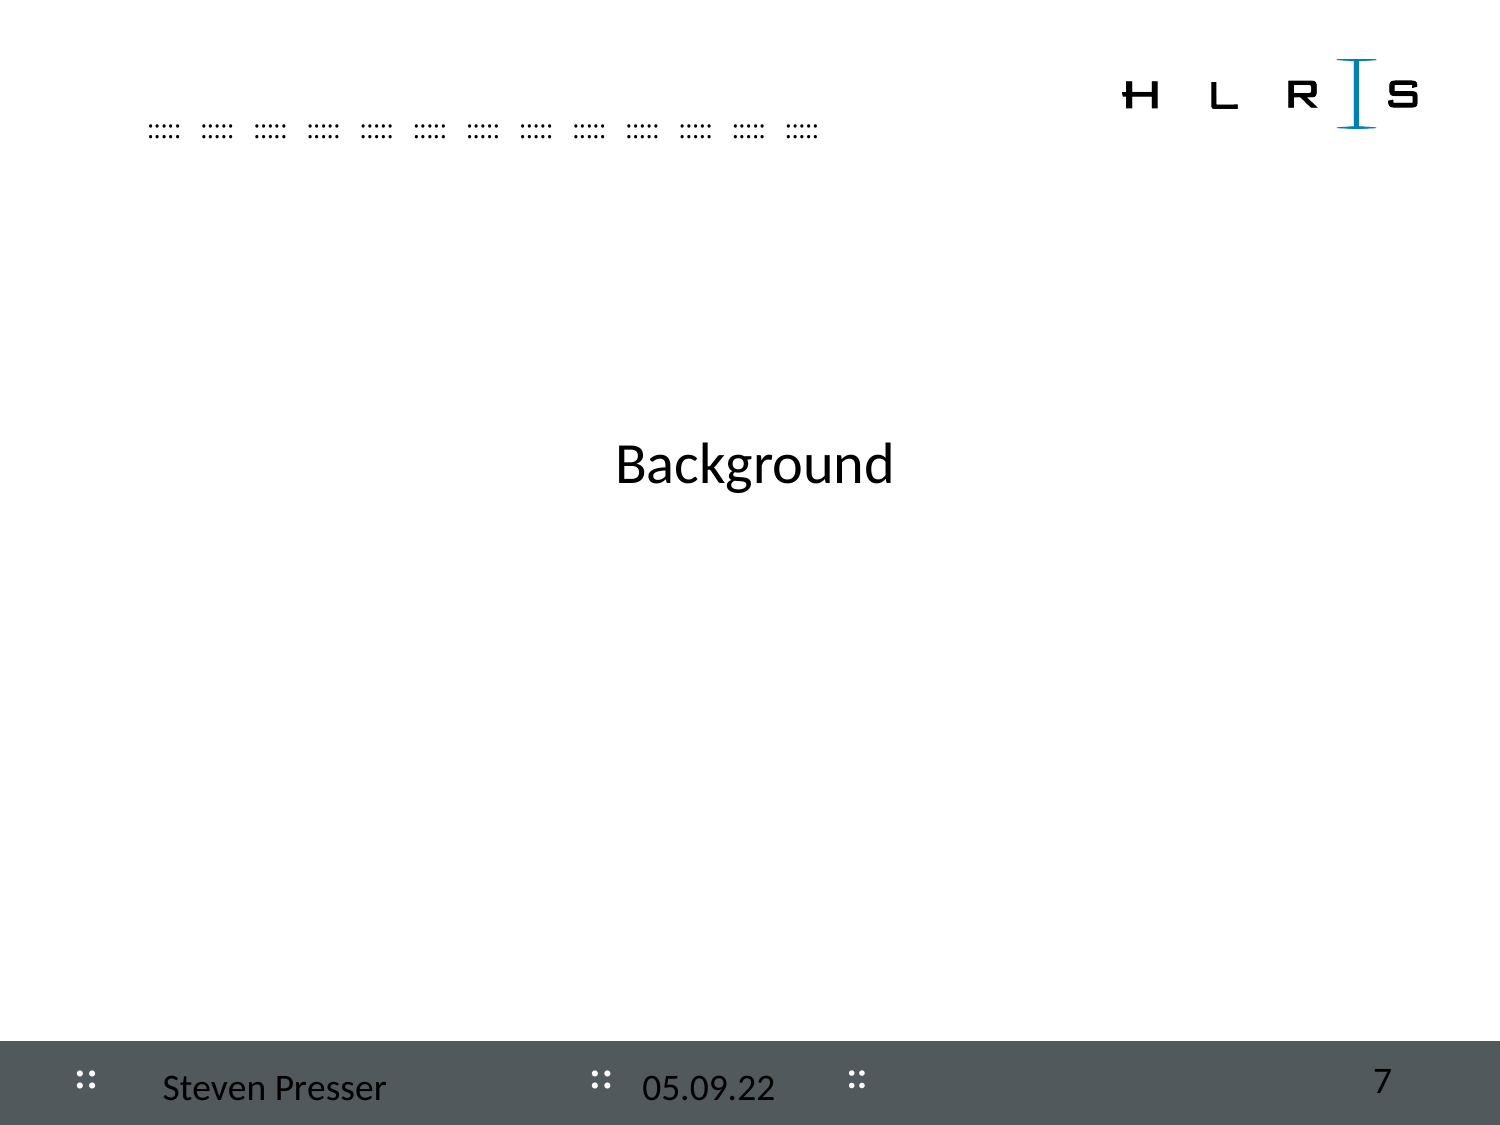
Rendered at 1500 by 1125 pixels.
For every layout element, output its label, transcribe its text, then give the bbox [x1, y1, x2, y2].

subtitle Background [46, 108, 1464, 829]
picture [1122, 59, 1353, 108]
picture [1360, 59, 1418, 108]
